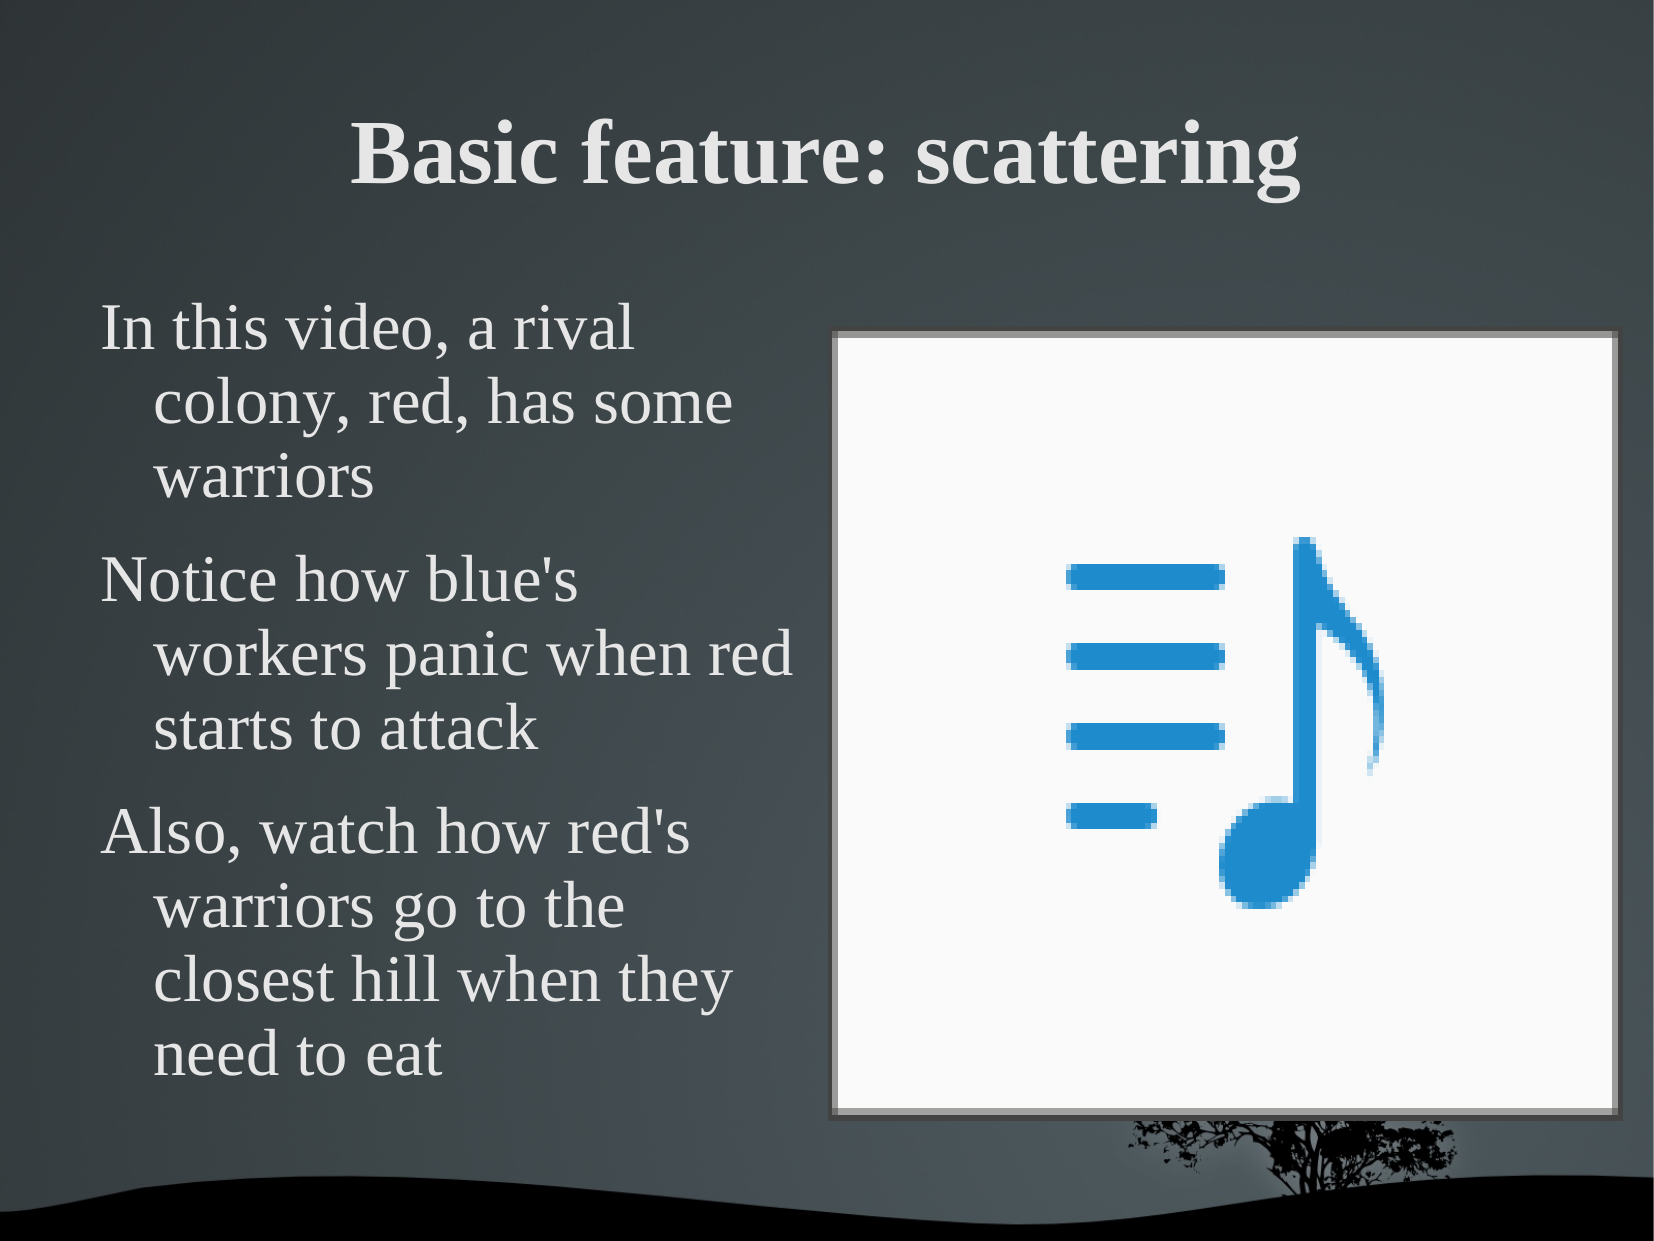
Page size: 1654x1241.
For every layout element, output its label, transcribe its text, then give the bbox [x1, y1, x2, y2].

picture [0, 0, 1654, 1241]
text_box [826, 324, 1625, 1123]
title Basic feature: scattering [82, 56, 1571, 250]
list In this video, a rival colony, red, has some warriors Notice how blue's workers panic when red starts to attack Also, watch how red's warriors go to the closest hill when they need to eat [82, 290, 809, 1158]
